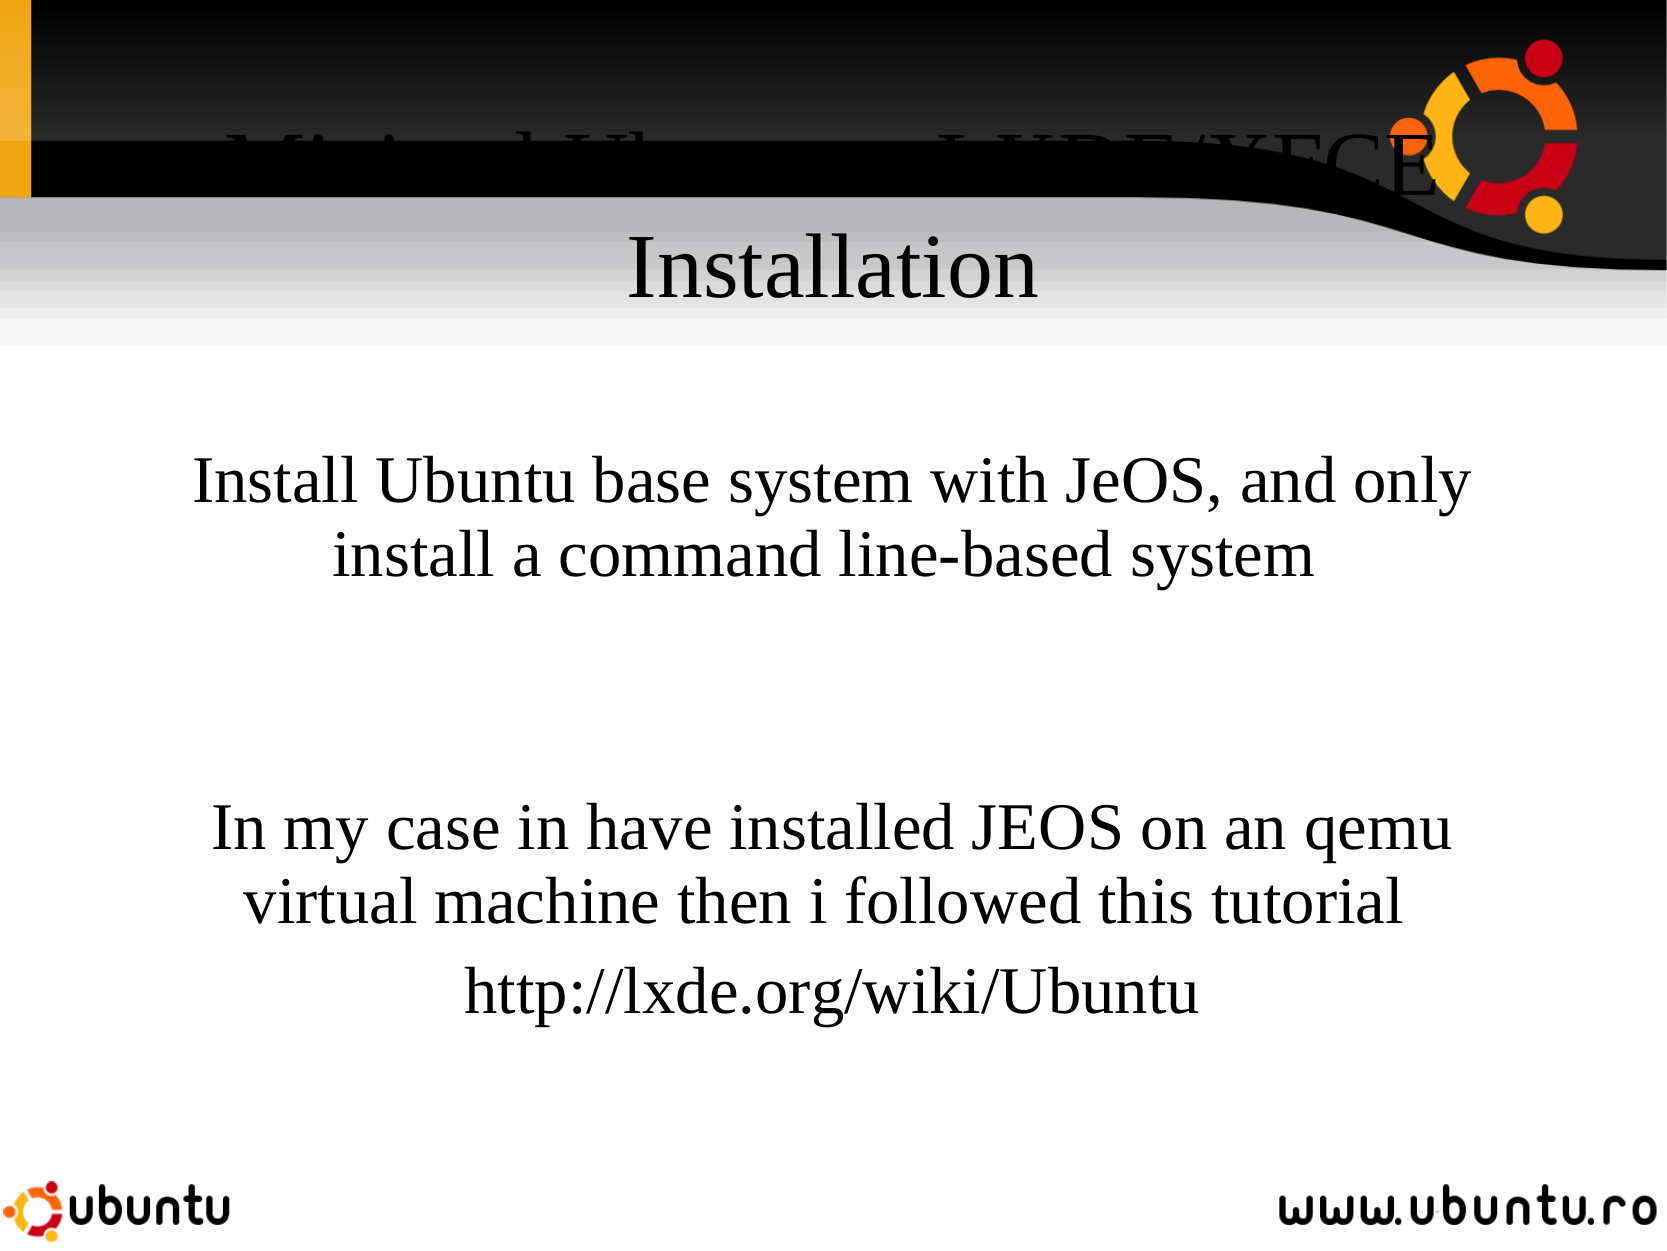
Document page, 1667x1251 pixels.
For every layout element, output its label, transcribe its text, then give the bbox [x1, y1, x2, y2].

title Minimal Ubuntu + LXDE/XFCE Installation [125, 105, 1542, 326]
picture [0, 0, 1667, 1251]
subtitle Install Ubuntu base system with JeOS, and only install a command line-based system In my case in have installed JEOS on an qemu virtual machine then i followed this tutorial http://lxde.org/wiki/Ubuntu [125, 368, 1542, 1104]
